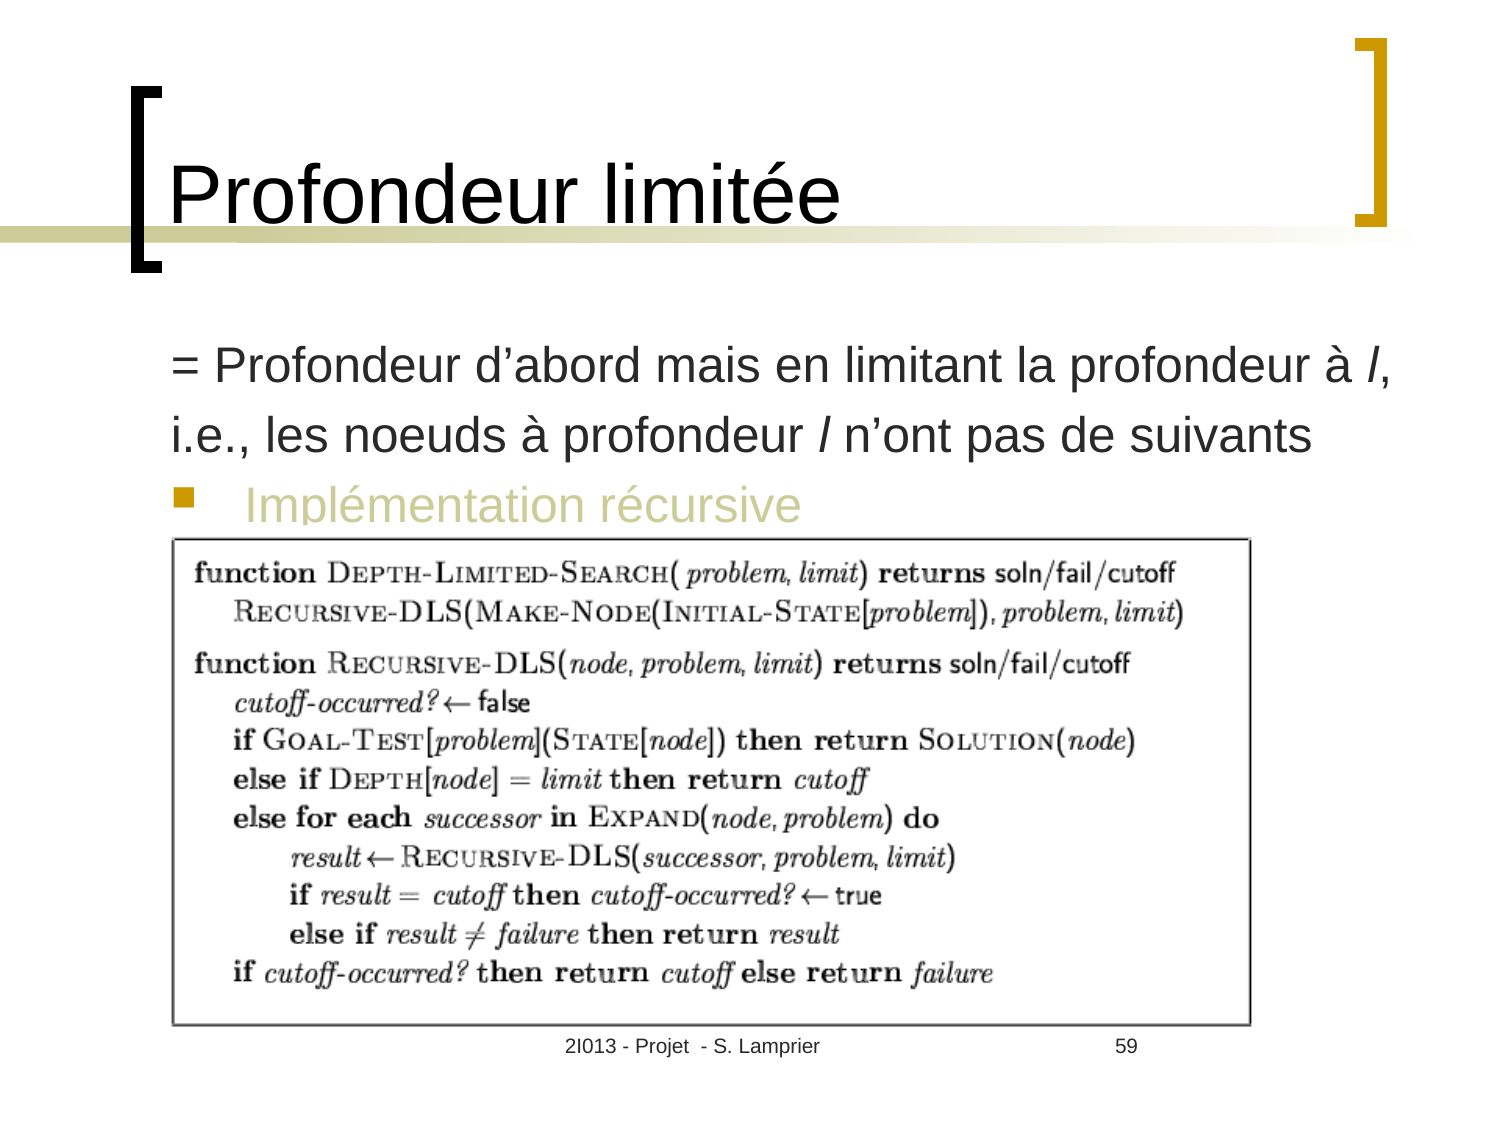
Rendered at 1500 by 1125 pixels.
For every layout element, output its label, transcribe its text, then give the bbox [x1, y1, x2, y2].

list = Profondeur d’abord mais en limitant la profondeur à l, i.e., les noeuds à profondeur l n’ont pas de suivants Implémentation récursive [155, 324, 1413, 1000]
title Profondeur limitée [152, 15, 1328, 248]
slide_number <numéro> [1100, 1025, 1413, 1100]
picture [162, 525, 1263, 1038]
footer 2I013 - Projet - S. Lamprier [549, 1025, 1025, 1100]
